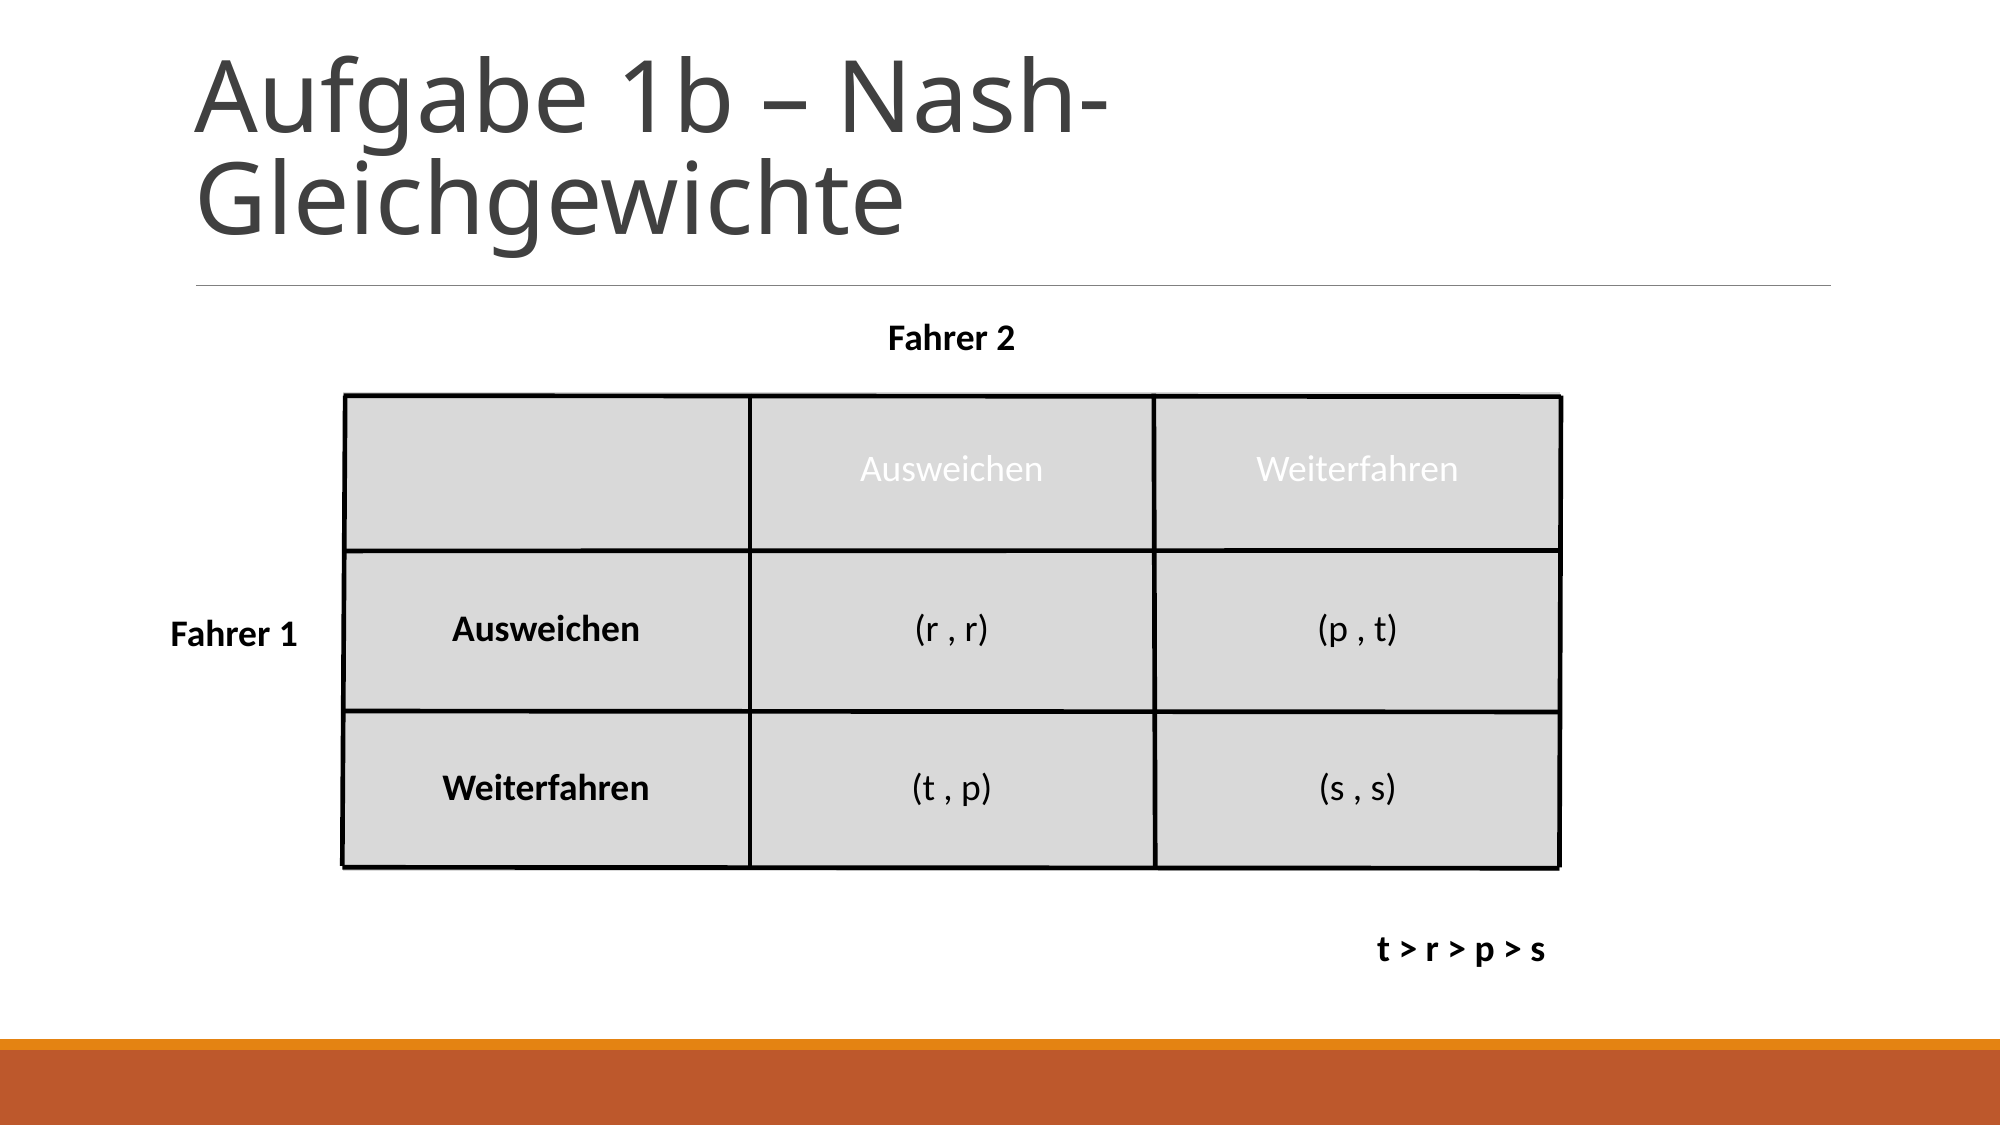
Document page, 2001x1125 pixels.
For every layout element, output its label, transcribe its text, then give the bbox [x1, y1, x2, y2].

table_header [347, 399, 748, 548]
table_cell Ausweichen [346, 554, 748, 709]
text_box Fahrer 2 [858, 305, 1046, 366]
table_header Ausweichen [752, 399, 1151, 548]
table_cell (r , r) [752, 553, 1152, 709]
table_cell (p , t) [1157, 553, 1558, 709]
table_header Weiterfahren [1157, 399, 1558, 548]
table_cell (s , s) [1158, 714, 1557, 865]
text_box Fahrer 1 [155, 601, 341, 662]
table_cell (t , p) [752, 714, 1152, 865]
table_cell Weiterfahren [345, 714, 748, 865]
text_box t > r > p > s [1344, 916, 1561, 977]
title Aufgabe 1b – Nash-Gleichgewichte [180, 44, 1830, 283]
